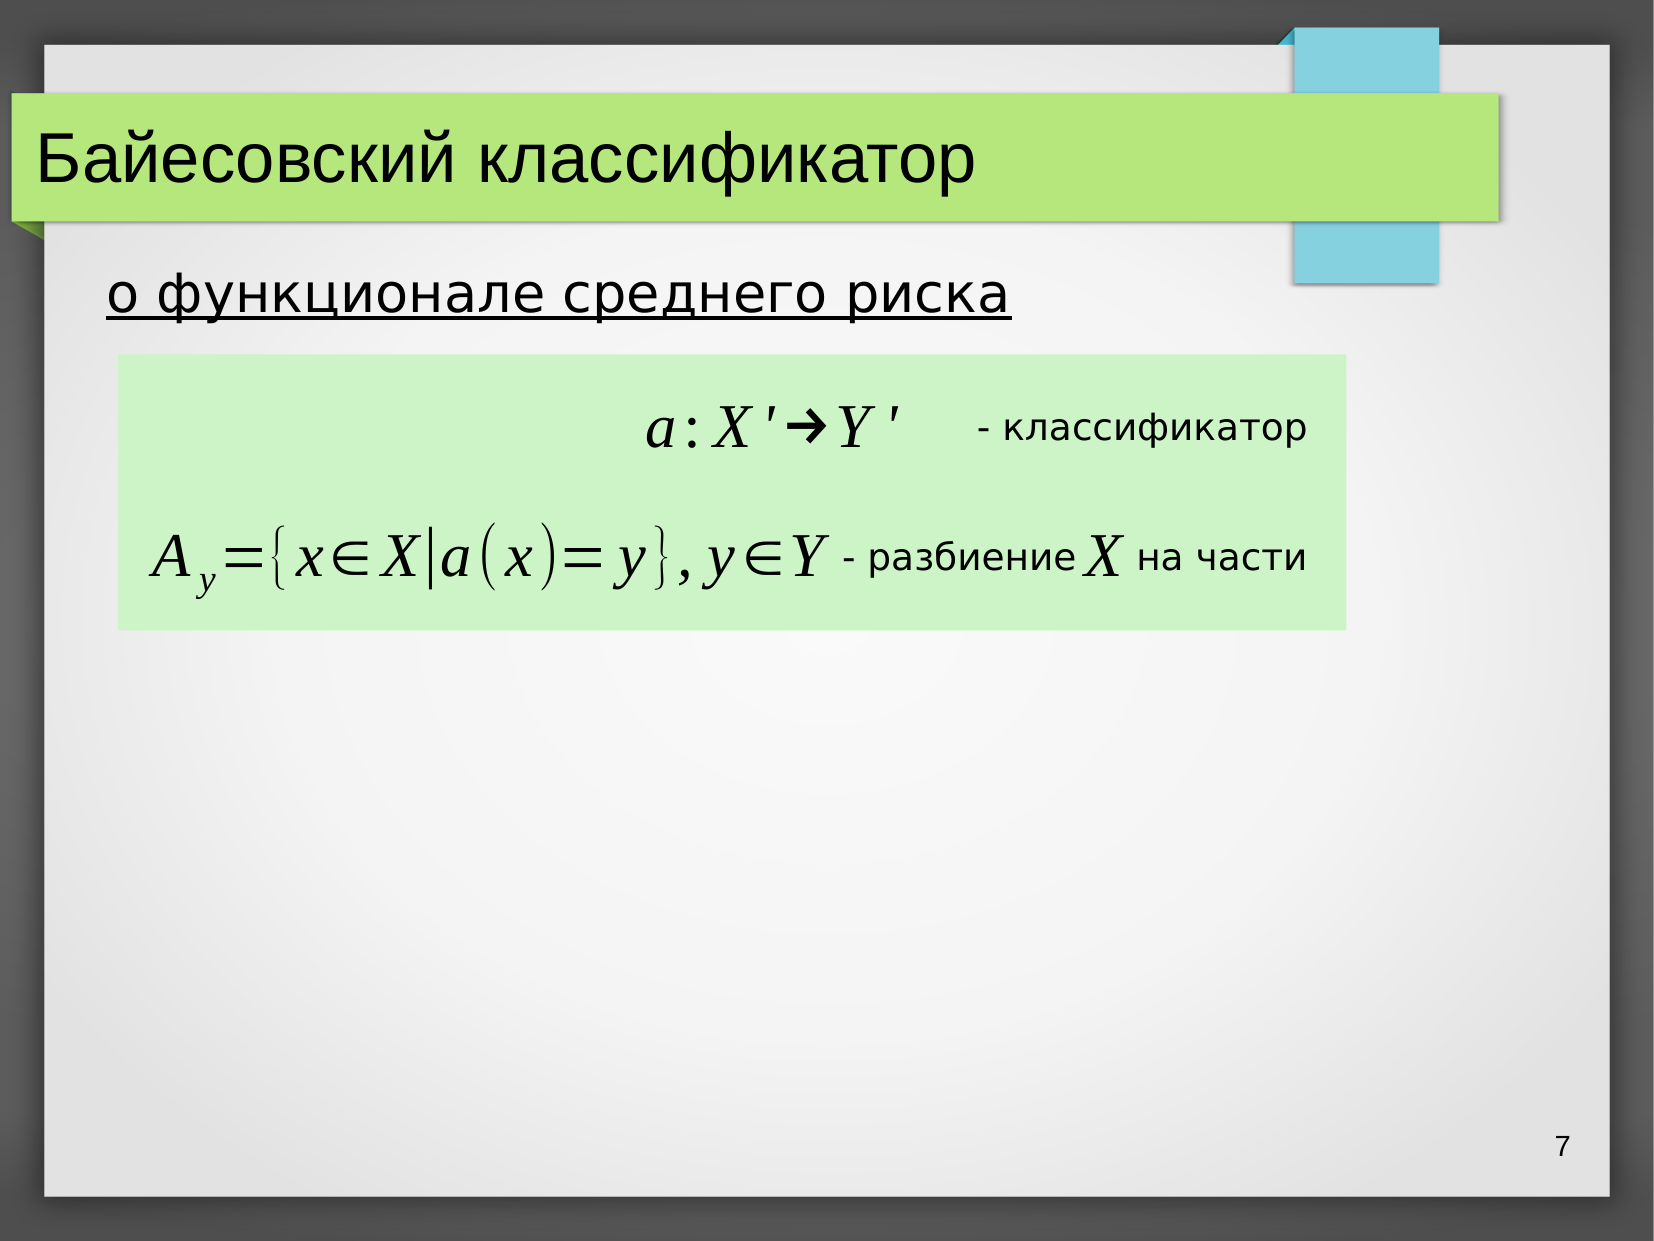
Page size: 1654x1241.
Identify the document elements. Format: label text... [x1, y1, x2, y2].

title о функционале среднего риска [106, 254, 1123, 334]
text_box - классификатор - разбиение на части [118, 354, 1347, 631]
title Байесовский классификатор [35, 118, 1489, 199]
chart [1073, 519, 1134, 589]
chart [139, 519, 839, 600]
picture [0, 0, 1654, 1241]
chart [637, 391, 909, 461]
